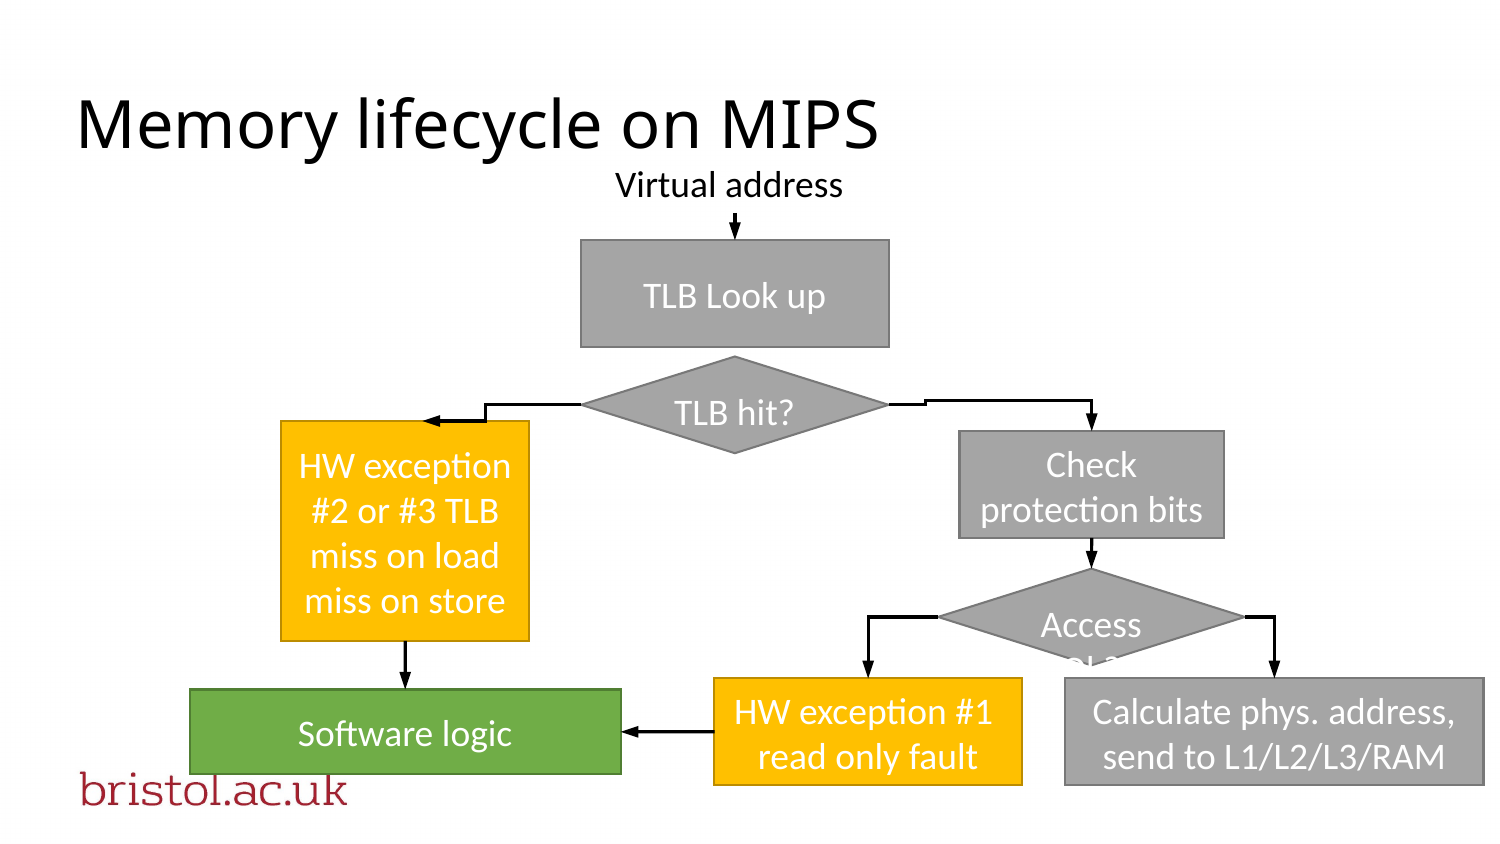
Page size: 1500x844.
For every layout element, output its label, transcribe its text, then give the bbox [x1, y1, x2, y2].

text_box Virtual address [600, 152, 870, 213]
text_box Software logic [190, 689, 621, 774]
text_box HW exception #1 read only fault [714, 678, 1022, 785]
text_box HW exception #2 or #3 TLB miss on load miss on store [281, 421, 529, 641]
text_box Calculate phys. address, send to L1/L2/L3/RAM [1065, 678, 1484, 785]
text_box TLB hit? [581, 356, 889, 454]
text_box Access Ok? [938, 568, 1245, 666]
title Memory lifecycle on MIPS [60, 44, 1440, 209]
text_box Check protection bits [959, 431, 1224, 538]
text_box TLB Look up [581, 240, 889, 347]
